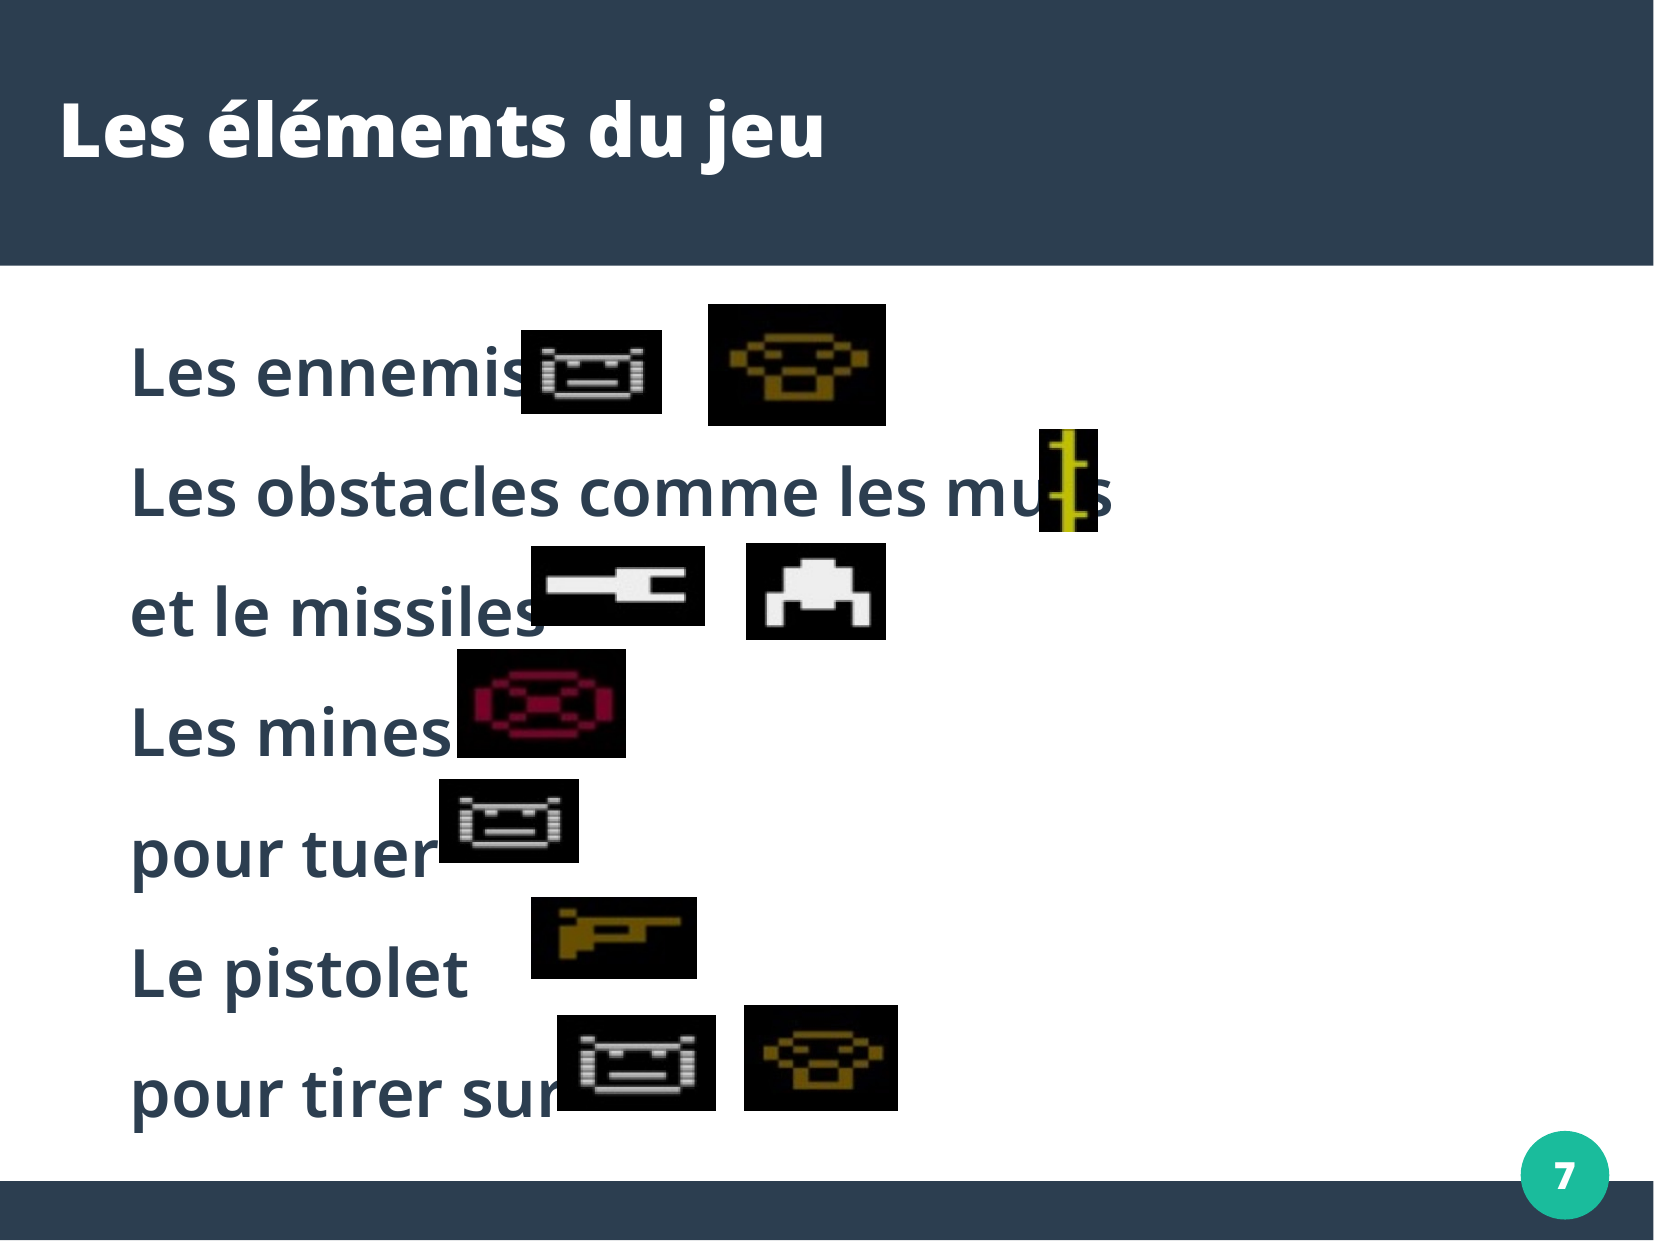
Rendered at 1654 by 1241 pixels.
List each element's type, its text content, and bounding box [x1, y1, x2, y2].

list Les ennemis Les obstacles comme les murs et le missiles Les mines pour tuer Le pistolet pour tirer sur [59, 324, 1595, 1152]
picture [708, 304, 886, 426]
picture [744, 1005, 898, 1111]
picture [557, 1015, 716, 1111]
picture [1039, 429, 1098, 532]
picture [531, 897, 697, 979]
picture [531, 546, 705, 626]
picture [457, 649, 626, 758]
picture [746, 543, 886, 640]
picture [439, 779, 579, 863]
picture [521, 330, 662, 414]
title Les éléments du jeu [59, 56, 1595, 200]
